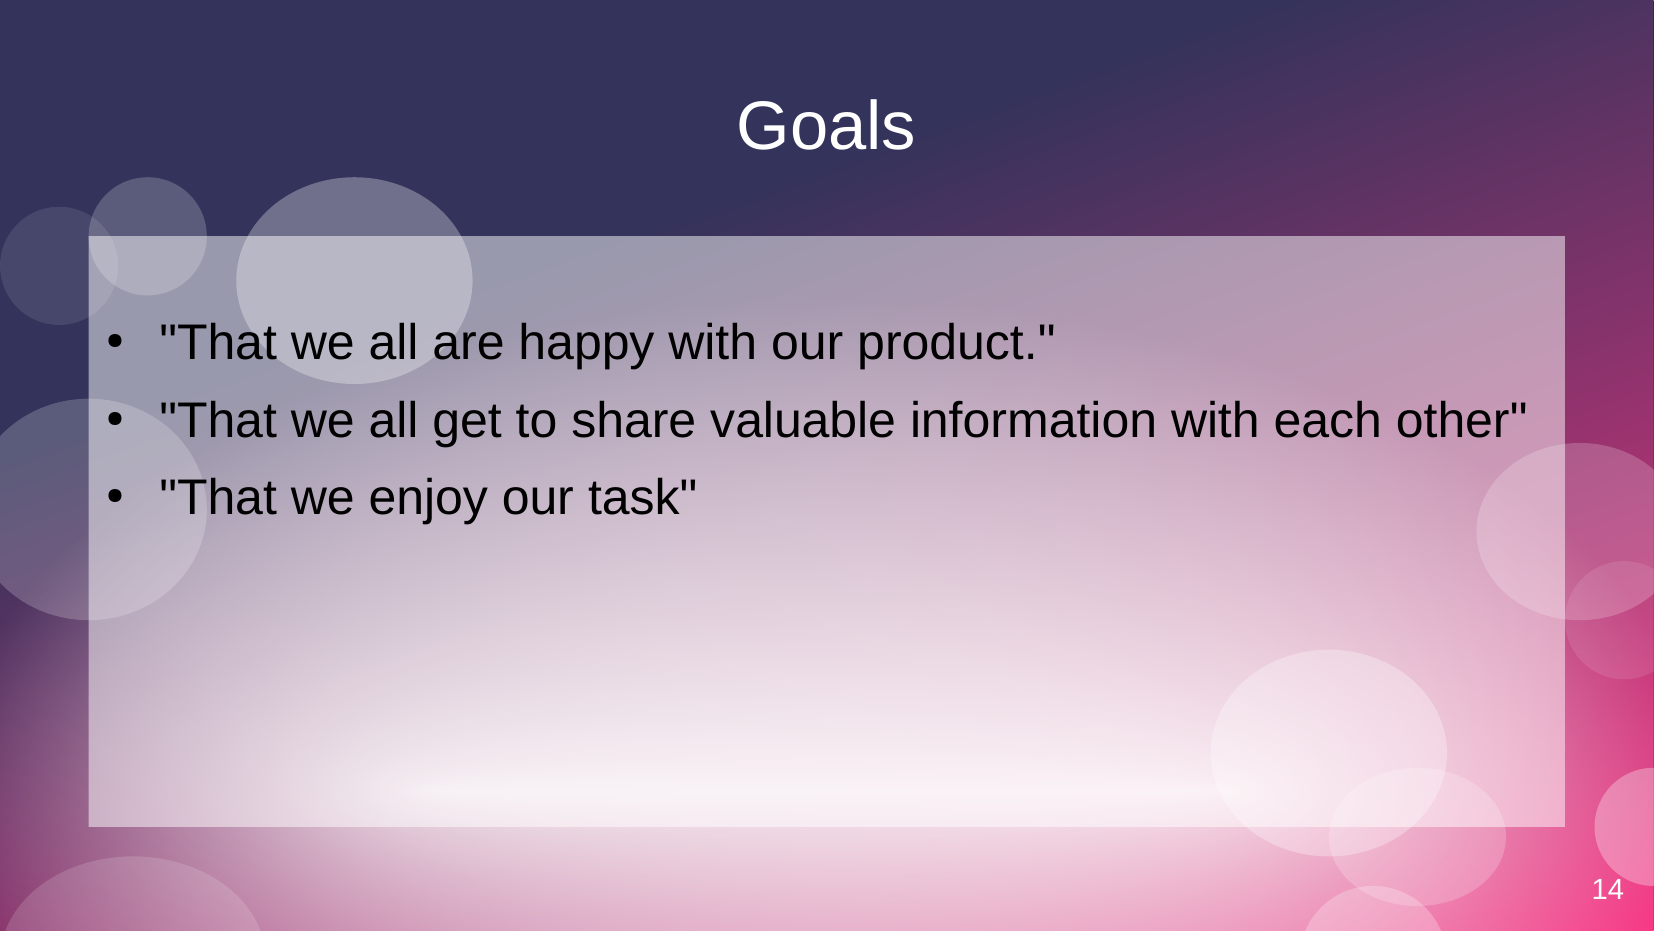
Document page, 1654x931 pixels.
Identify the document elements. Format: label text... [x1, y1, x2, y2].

title Goals [88, 44, 1565, 207]
list "That we all are happy with our product." "That we all get to share valuable information with each other" "That we enjoy our task" [88, 236, 1565, 827]
